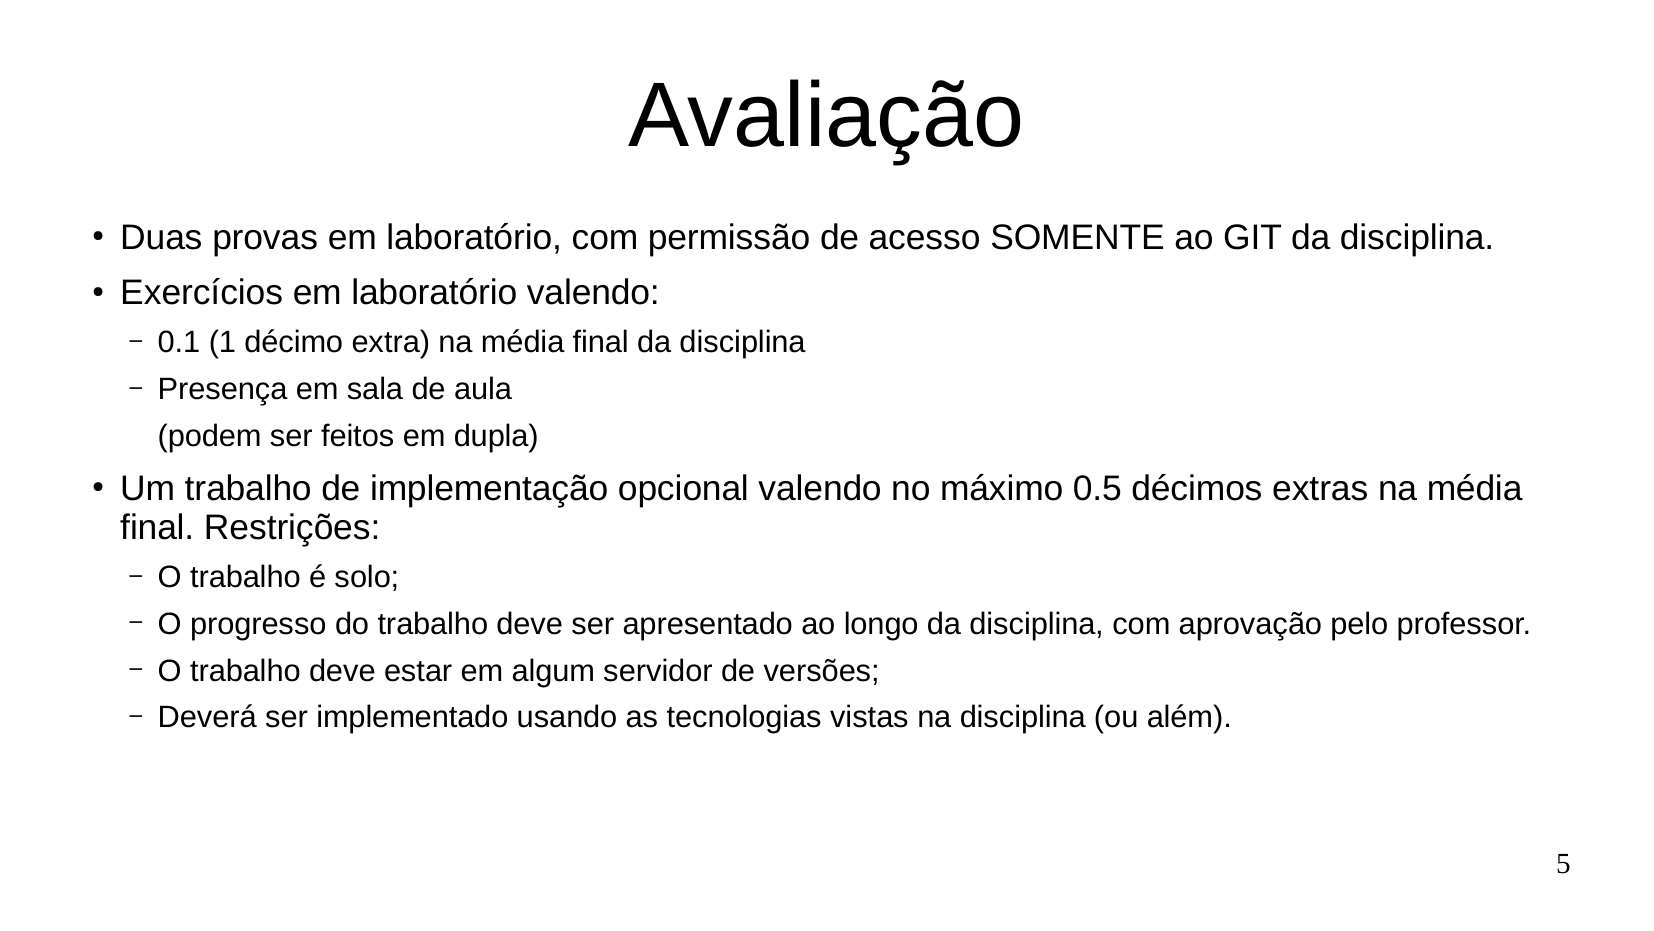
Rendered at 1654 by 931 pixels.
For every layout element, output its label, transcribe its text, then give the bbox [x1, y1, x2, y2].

title Avaliação [82, 37, 1571, 193]
list Duas provas em laboratório, com permissão de acesso SOMENTE ao GIT da disciplina. Exercícios em laboratório valendo: 0.1 (1 décimo extra) na média final da disciplina Presença em sala de aula (podem ser feitos em dupla) Um trabalho de implementação opcional valendo no máximo 0.5 décimos extras na média final. Restrições: O trabalho é solo; O progresso do trabalho deve ser apresentado ao longo da disciplina, com aprovação pelo professor. O trabalho deve estar em algum servidor de versões; Deverá ser implementado usando as tecnologias vistas na disciplina (ou além). [82, 217, 1571, 758]
